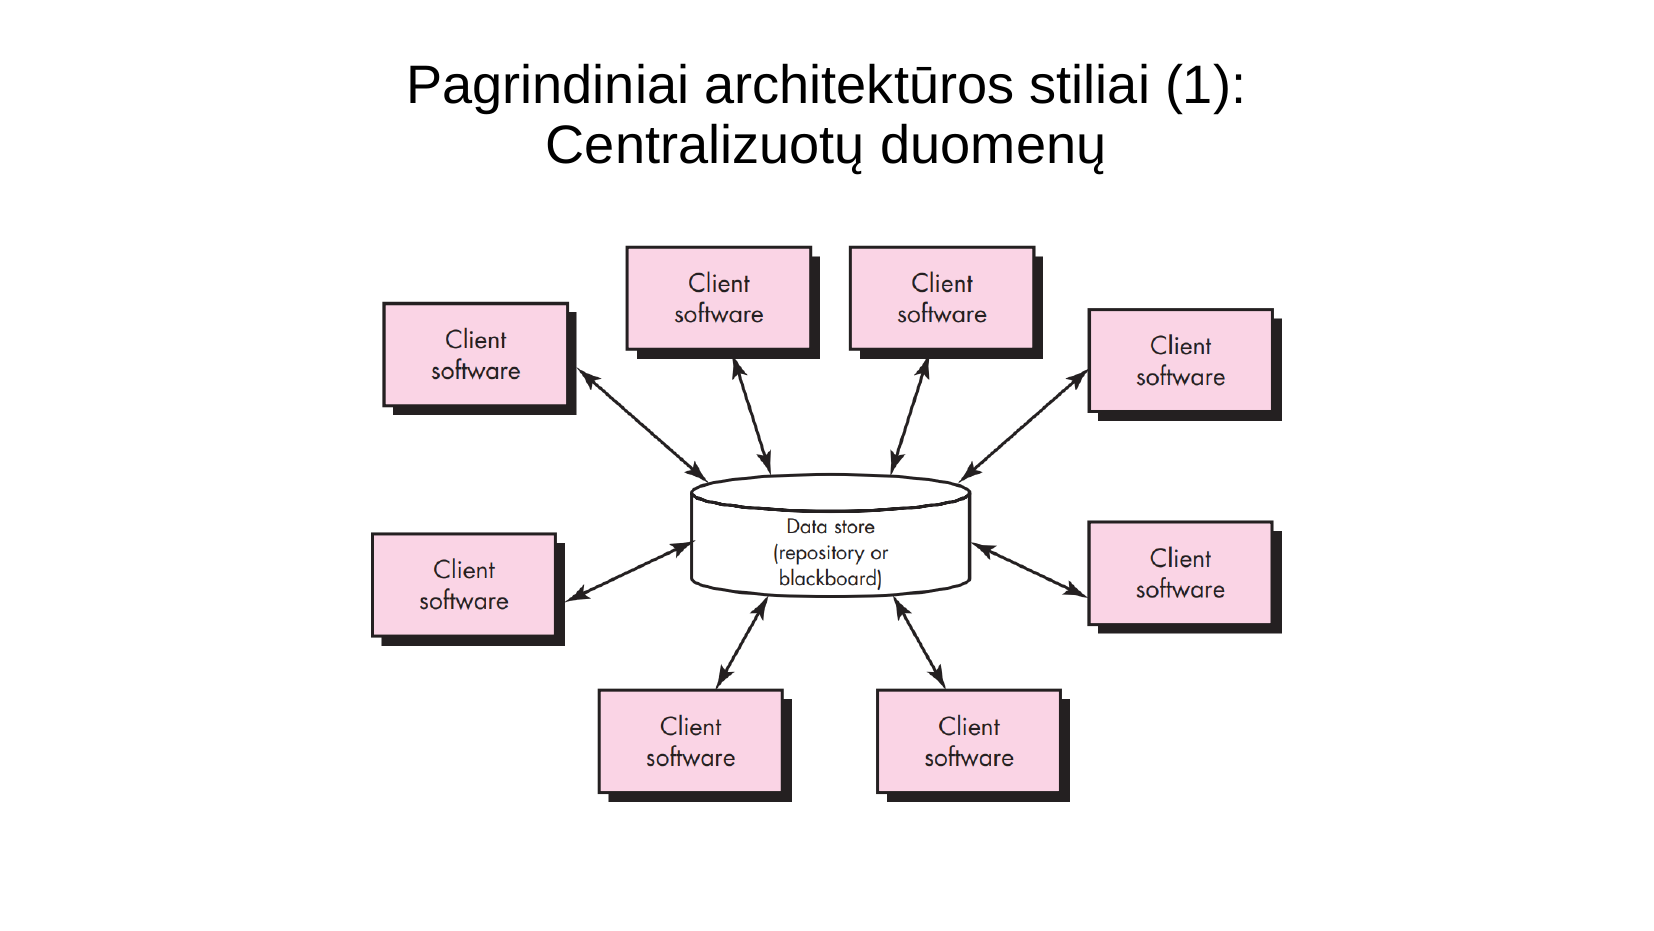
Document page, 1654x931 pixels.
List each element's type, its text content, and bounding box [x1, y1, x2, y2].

picture [330, 224, 1321, 841]
title Pagrindiniai architektūros stiliai (1): Centralizuotų duomenų [82, 37, 1571, 193]
